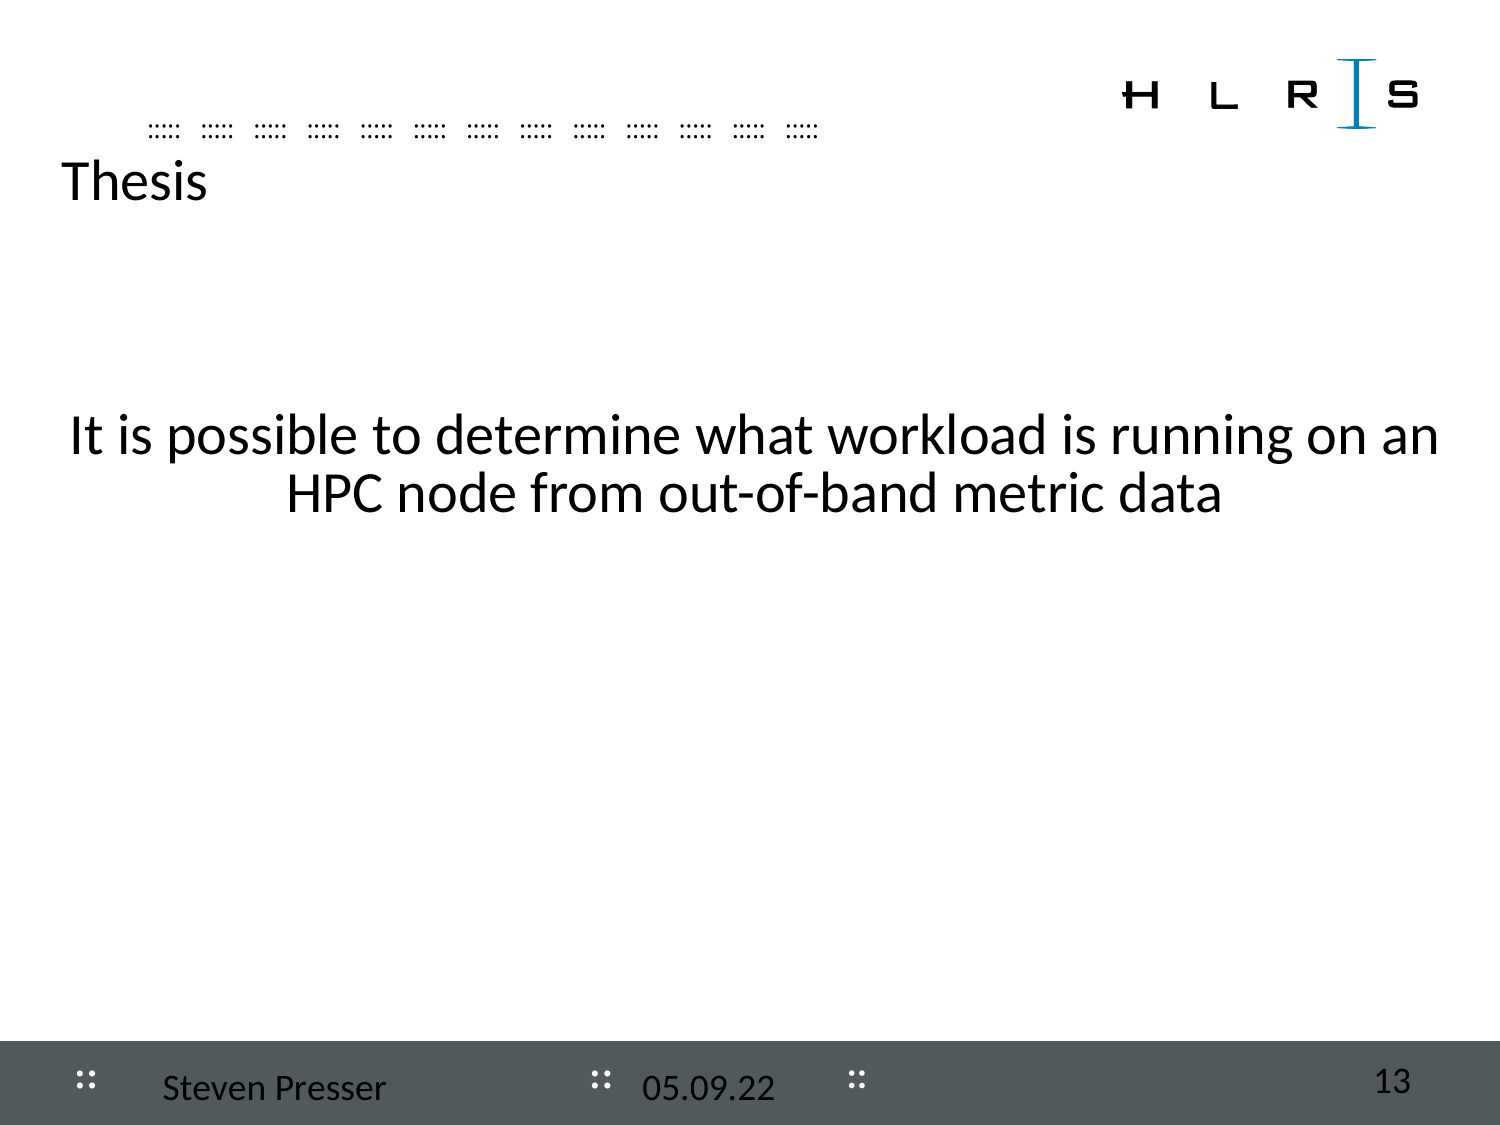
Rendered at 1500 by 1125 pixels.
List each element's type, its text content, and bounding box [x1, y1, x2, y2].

subtitle It is possible to determine what workload is running on an HPC node from out-of-band metric data [46, 108, 1464, 829]
picture [1122, 59, 1353, 108]
picture [1360, 59, 1418, 108]
